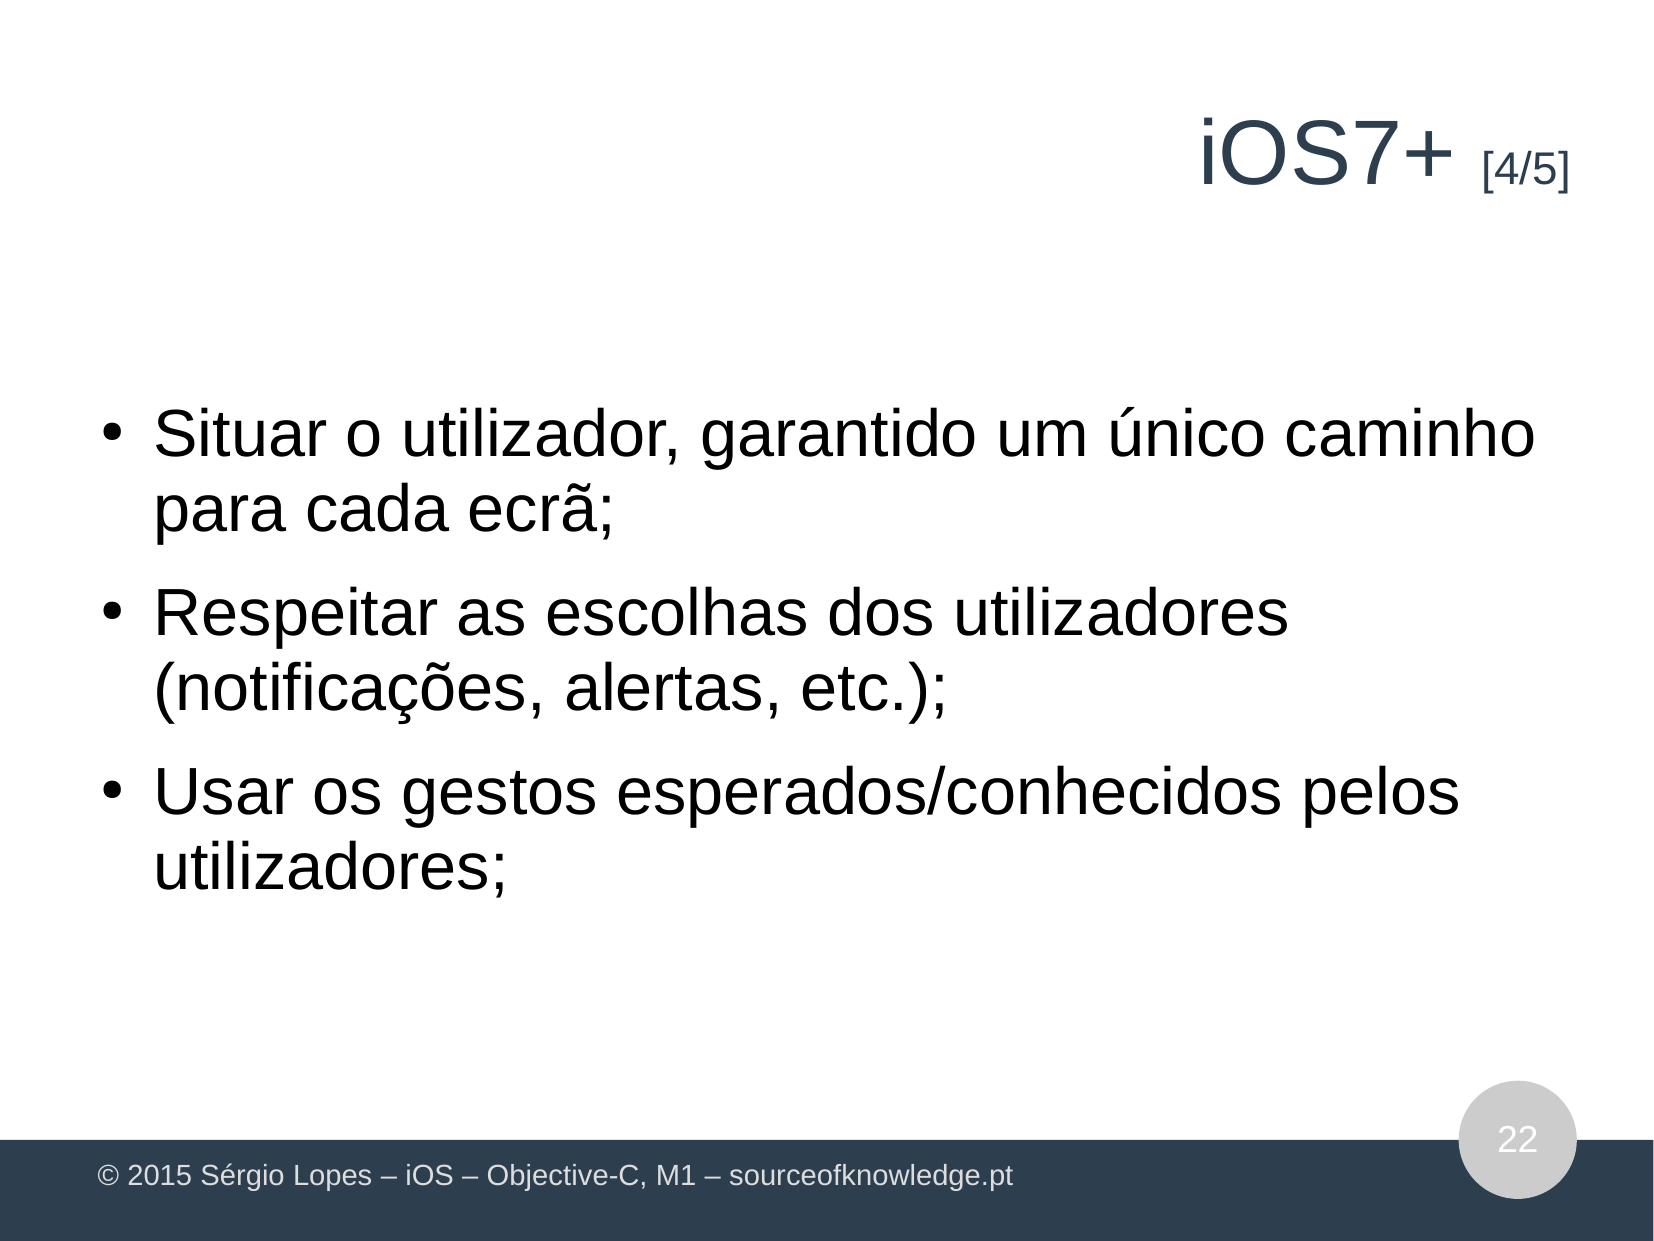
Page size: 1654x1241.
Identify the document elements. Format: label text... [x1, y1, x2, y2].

text_box [0, 1139, 1654, 1241]
text_box © 2015 Sérgio Lopes – iOS – Objective-C, M1 – sourceofknowledge.pt [82, 1151, 1026, 1199]
list Situar o utilizador, garantido um único caminho para cada ecrã; Respeitar as escolhas dos utilizadores (notificações, alertas, etc.); Usar os gestos esperados/conhecidos pelos utilizadores; [82, 290, 1571, 1010]
title iOS7+ [4/5] [82, 49, 1571, 257]
text_box 22 [1458, 1080, 1577, 1199]
